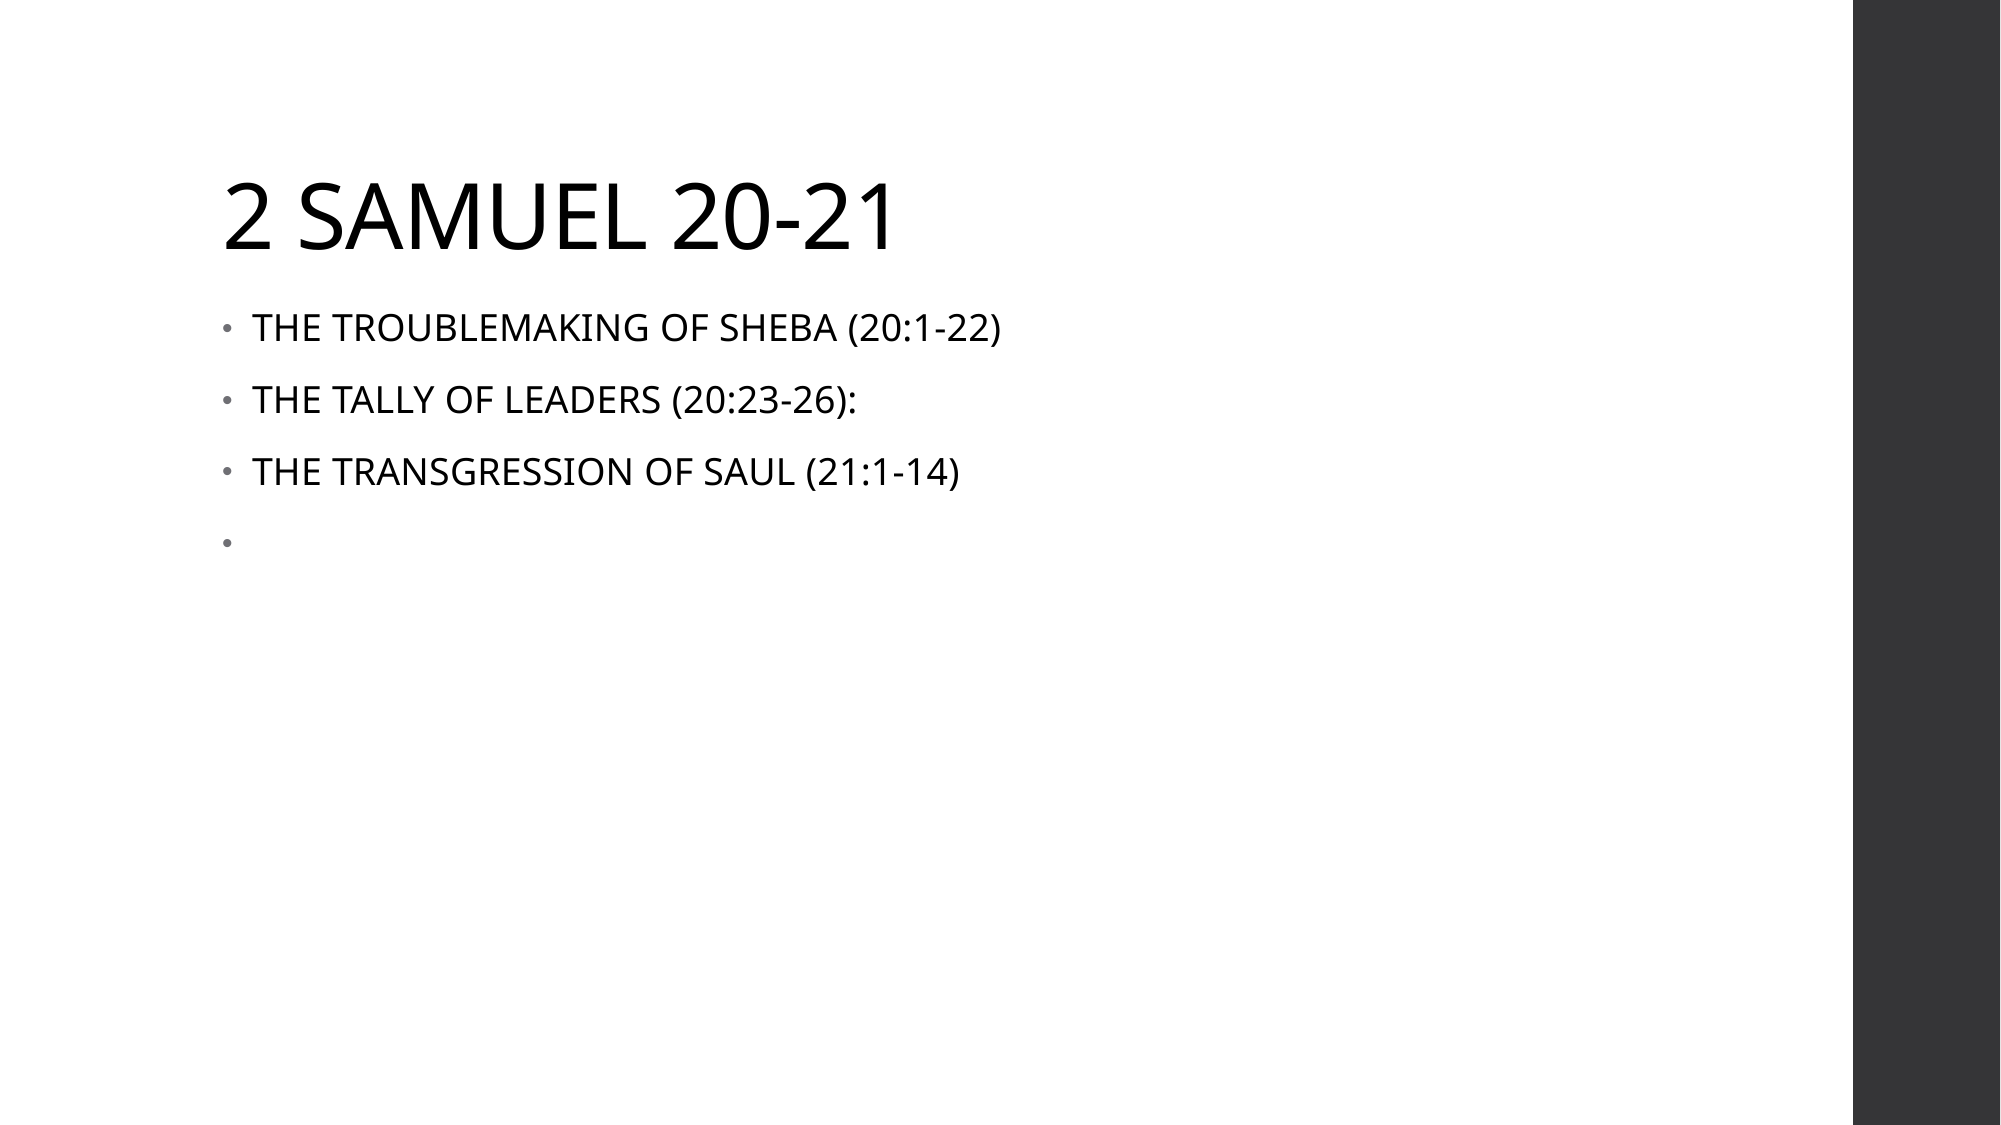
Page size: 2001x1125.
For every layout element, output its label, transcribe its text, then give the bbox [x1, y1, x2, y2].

title 2 SAMUEL 20-21 [206, 60, 1797, 278]
list THE TROUBLEMAKING OF SHEBA (20:1-22) THE TALLY OF LEADERS (20:23-26): THE TRANSGRESSION OF SAUL (21:1-14) [206, 299, 1617, 1014]
